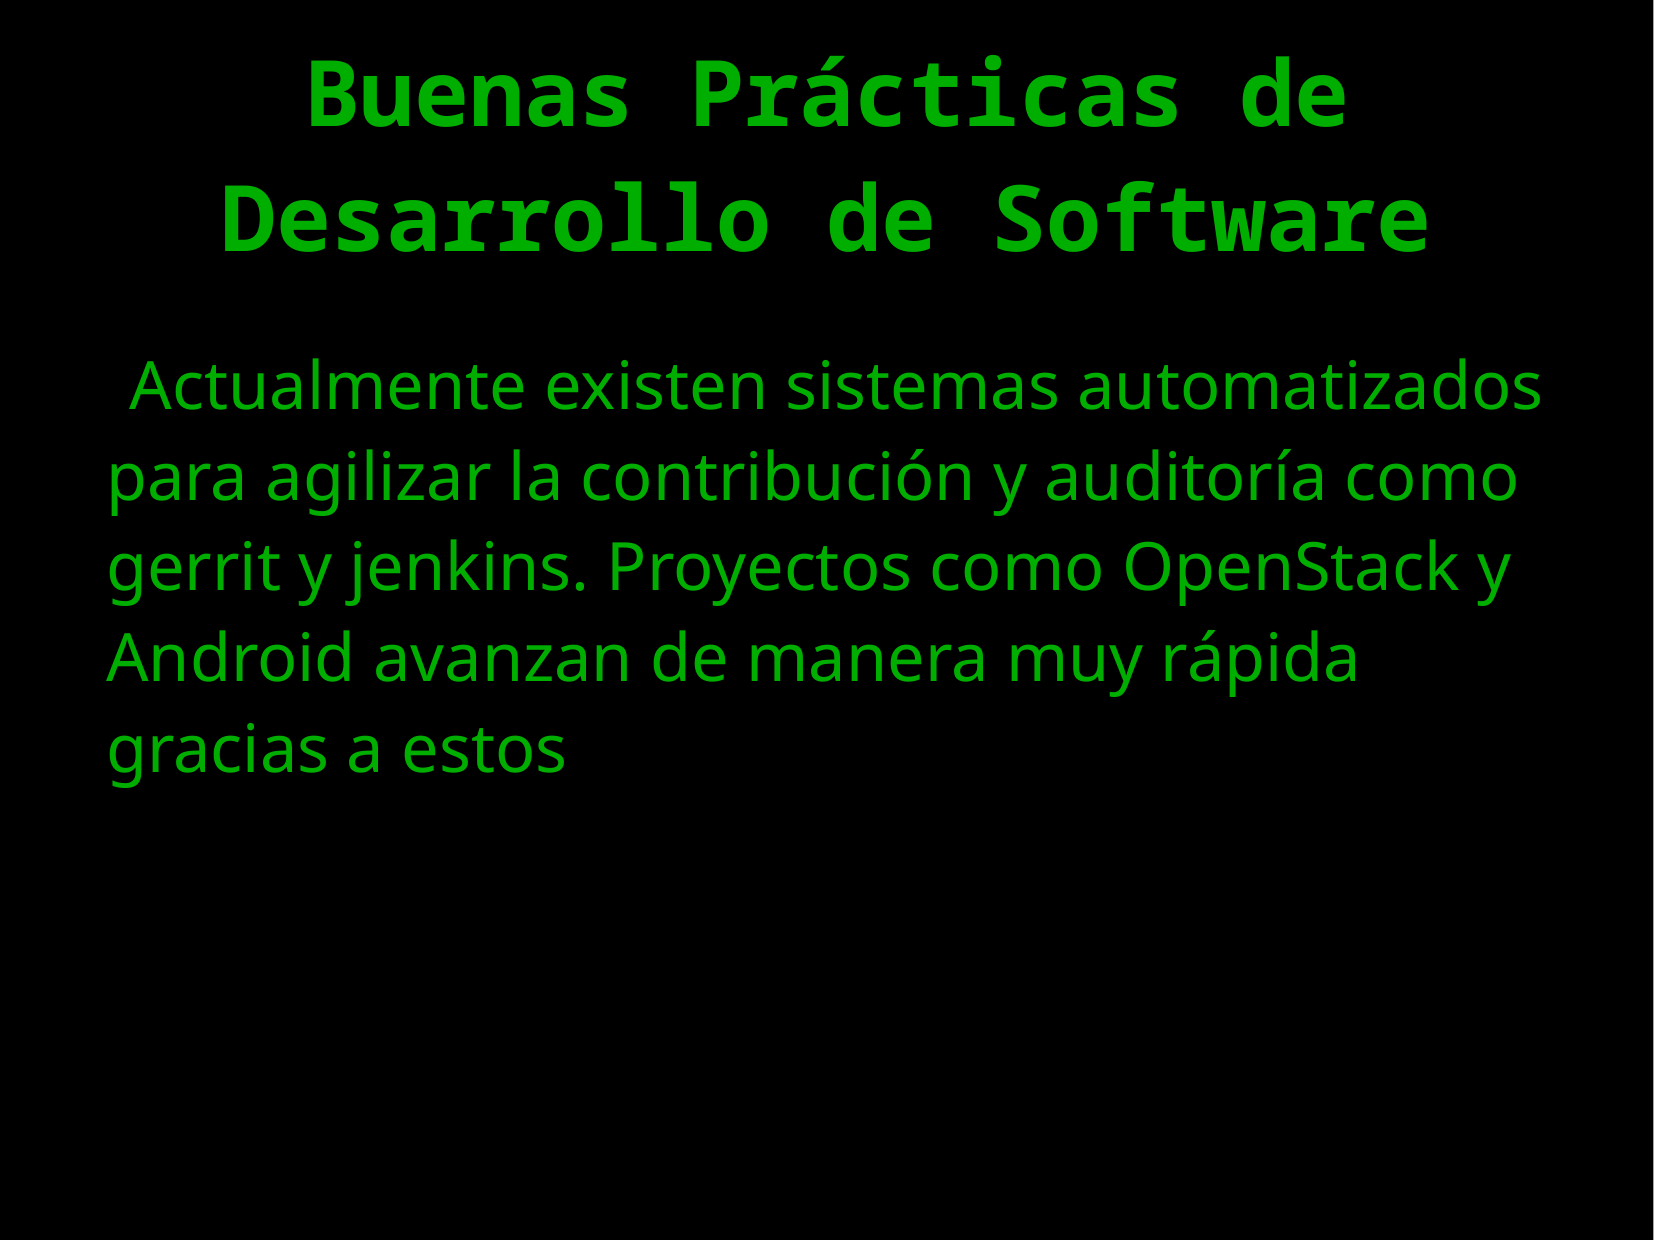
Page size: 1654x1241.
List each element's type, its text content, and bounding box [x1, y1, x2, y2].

title Buenas Prácticas de Desarrollo de Software [82, 43, 1571, 263]
text_box Actualmente existen sistemas automatizados para agilizar la contribución y auditoría como gerrit y jenkins. Proyectos como OpenStack y Android avanzan de manera muy rápida gracias a estos [106, 319, 1595, 993]
